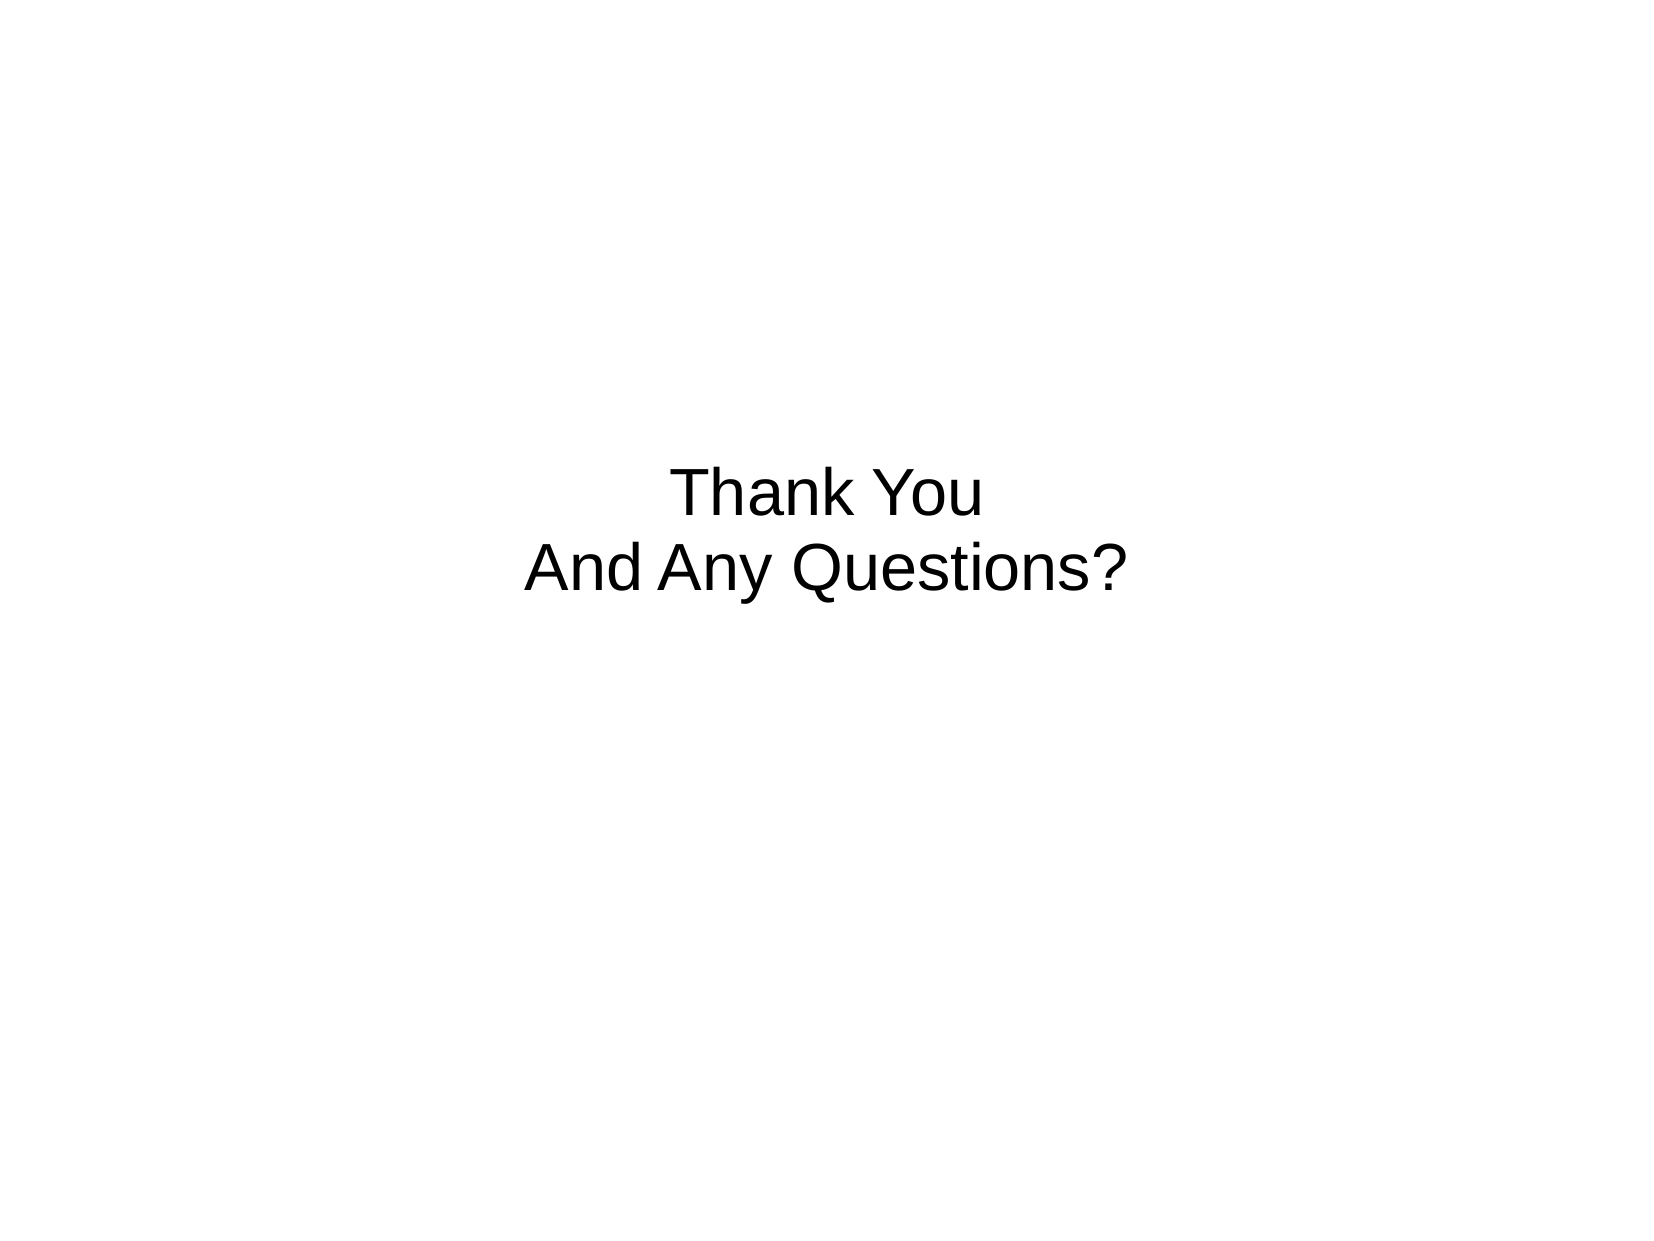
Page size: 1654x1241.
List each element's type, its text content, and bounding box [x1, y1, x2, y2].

subtitle Thank You And Any Questions? [82, 49, 1571, 1010]
